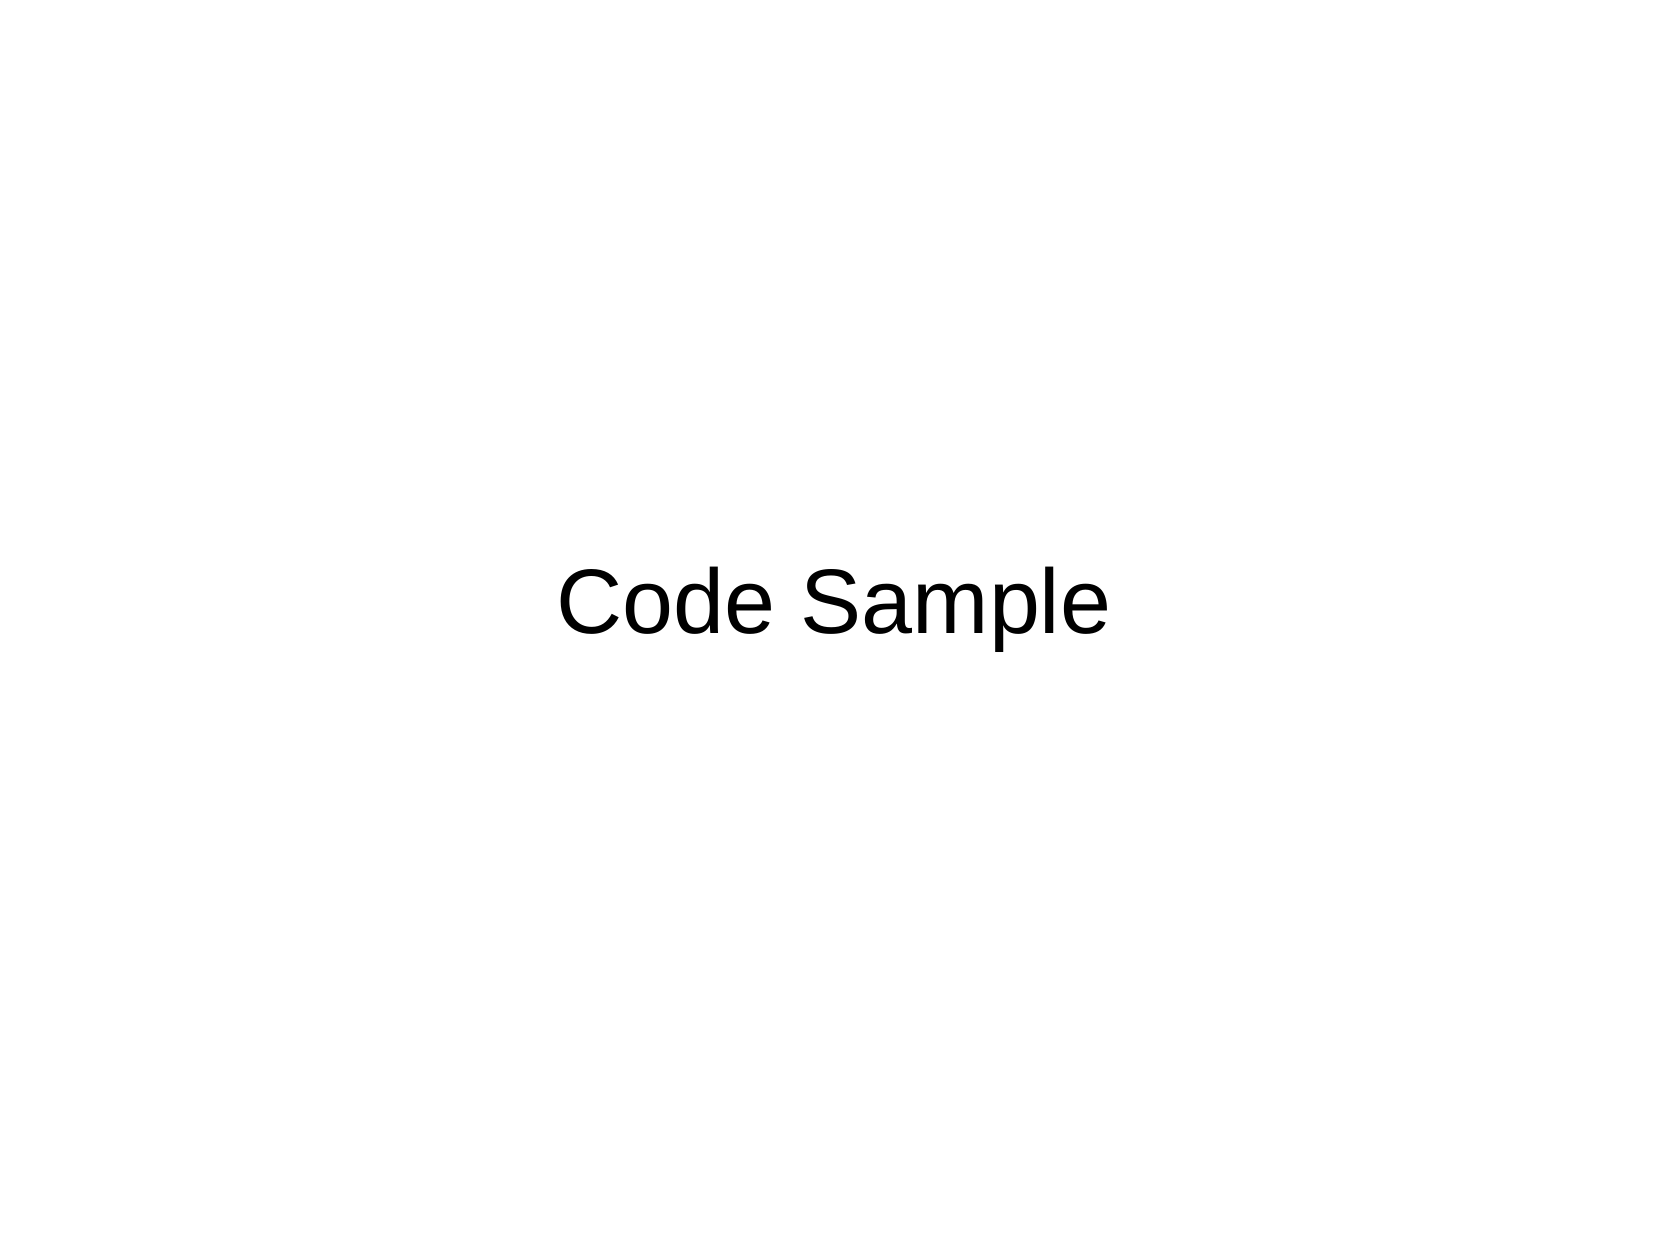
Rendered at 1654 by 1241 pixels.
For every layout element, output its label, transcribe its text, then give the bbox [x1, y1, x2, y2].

title Code Sample [90, 497, 1579, 706]
